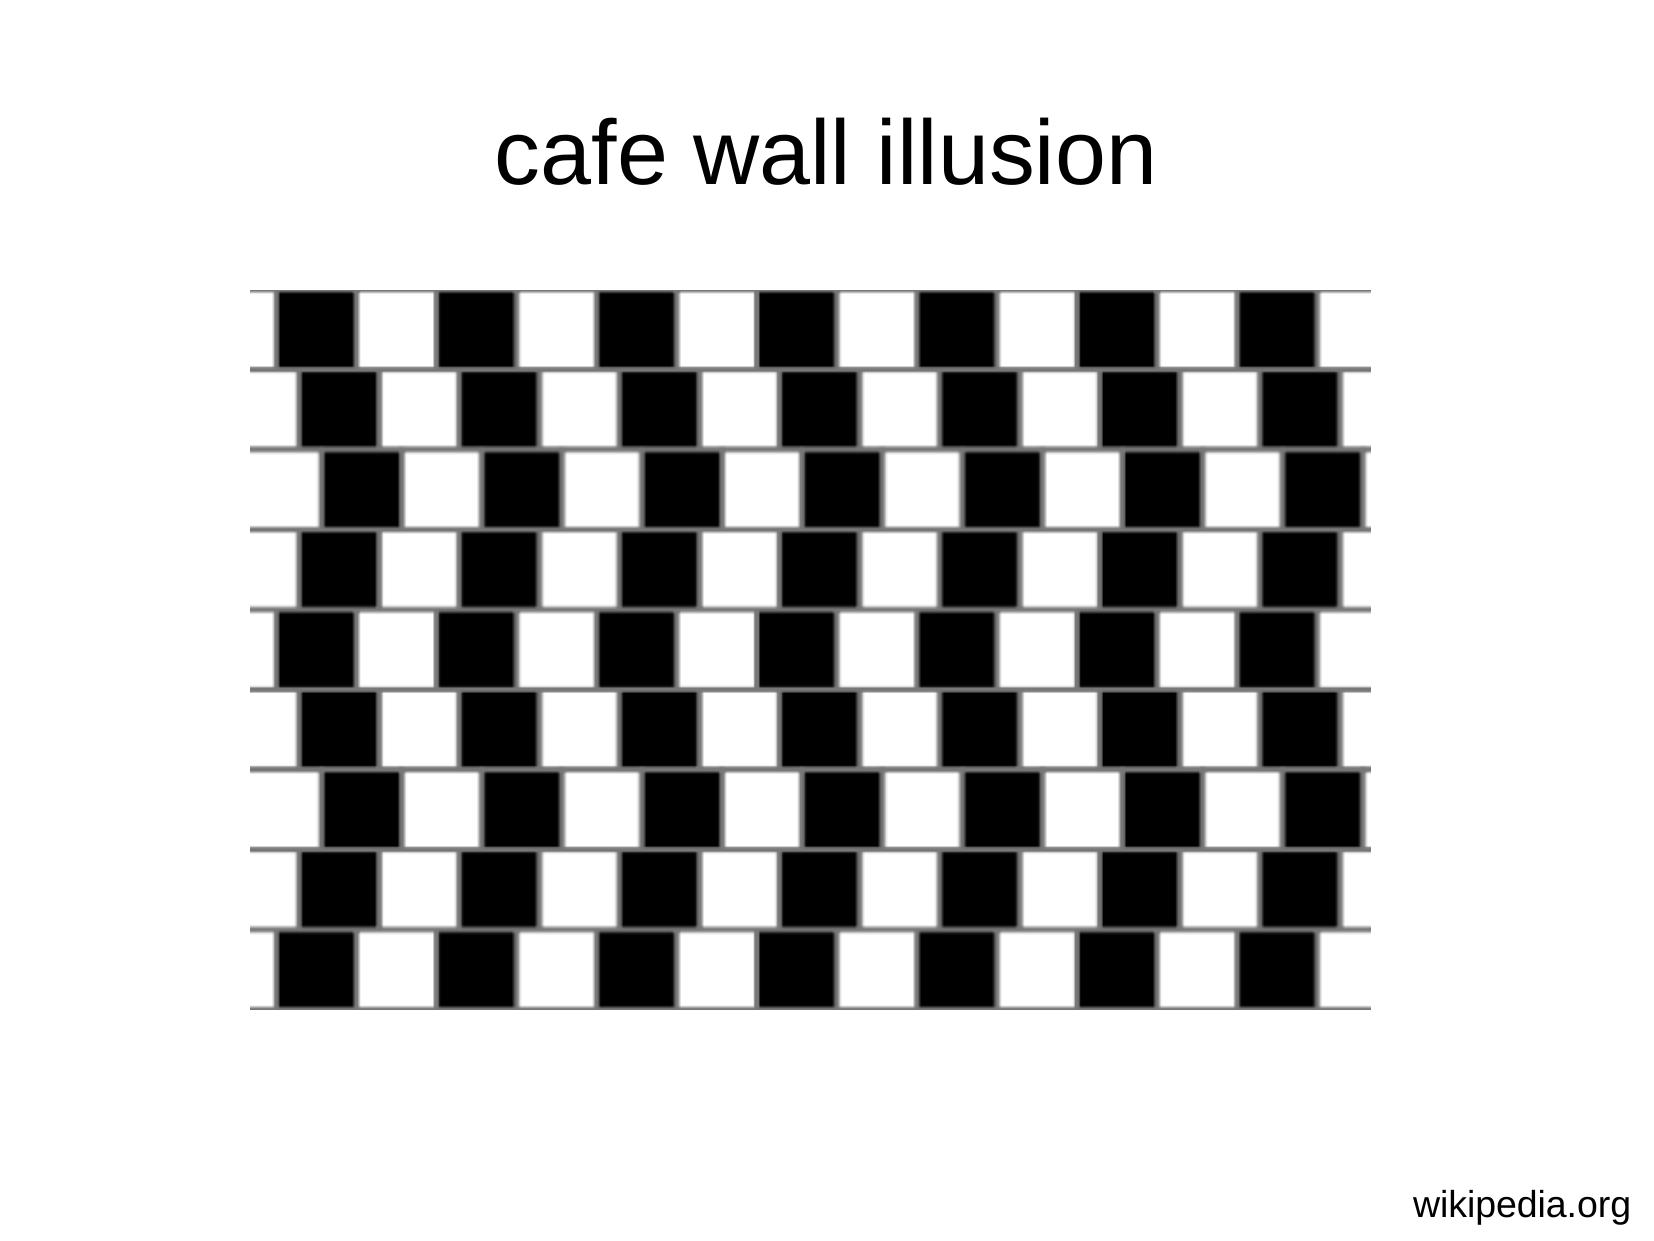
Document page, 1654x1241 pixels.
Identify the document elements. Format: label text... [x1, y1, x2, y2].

picture [250, 290, 1371, 1010]
text_box wikipedia.org [1398, 1175, 1654, 1233]
title cafe wall illusion [82, 49, 1571, 257]
